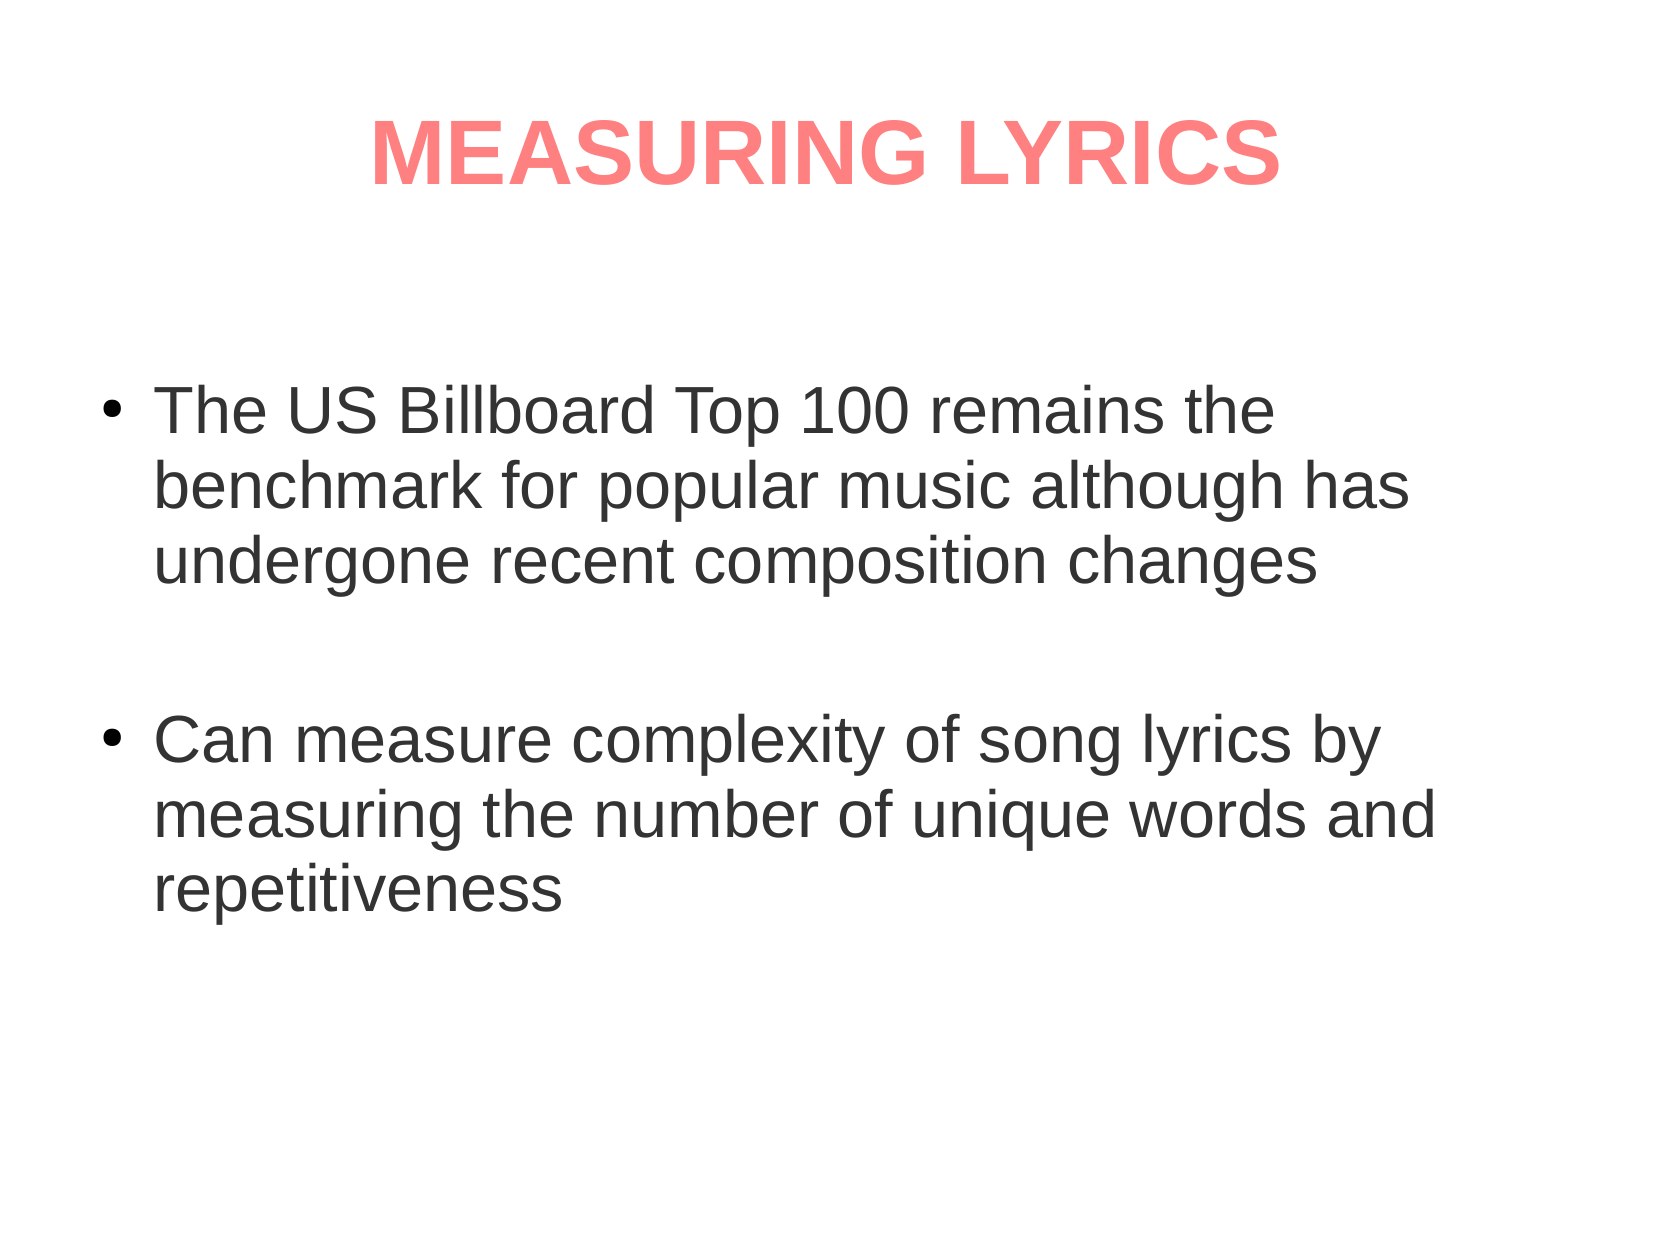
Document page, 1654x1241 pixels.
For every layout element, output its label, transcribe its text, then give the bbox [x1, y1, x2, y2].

title MEASURING LYRICS [82, 49, 1571, 257]
list The US Billboard Top 100 remains the benchmark for popular music although has undergone recent composition changes Can measure complexity of song lyrics by measuring the number of unique words and repetitiveness [82, 290, 1571, 1010]
